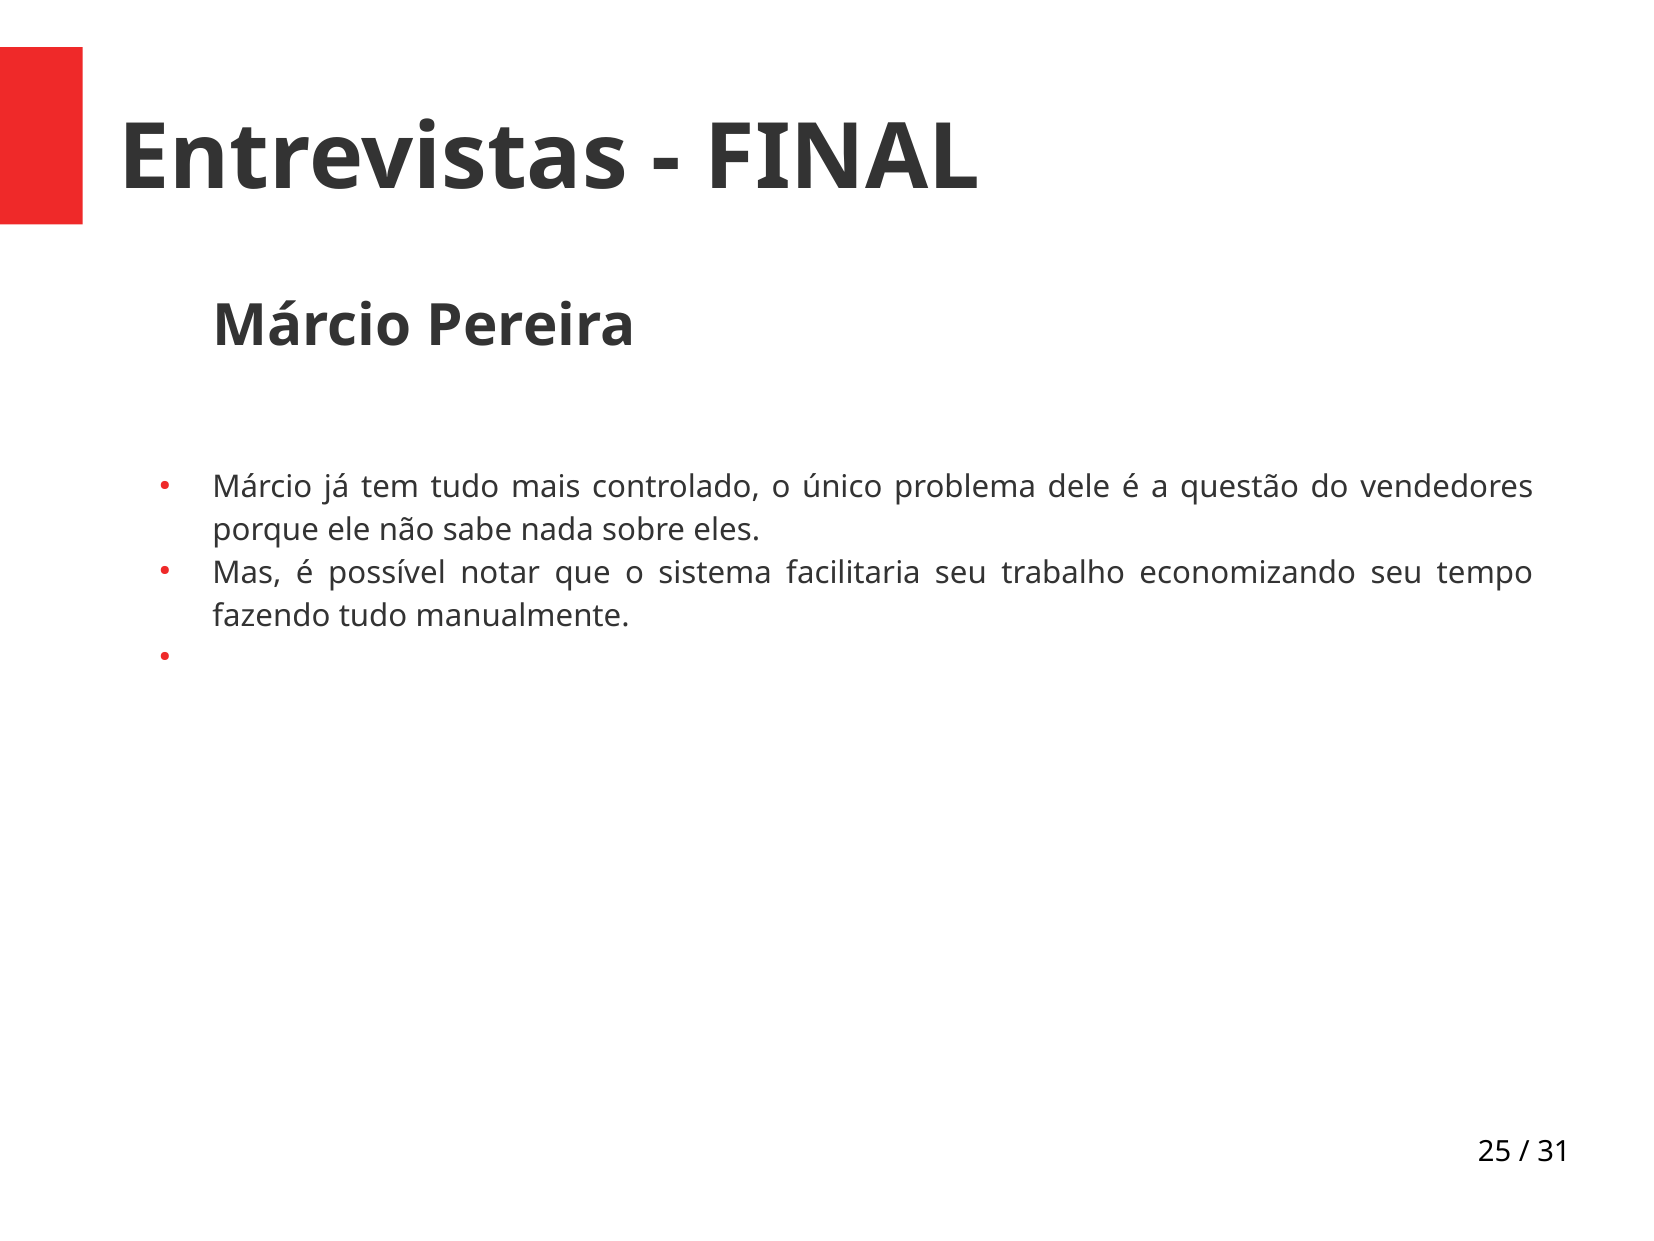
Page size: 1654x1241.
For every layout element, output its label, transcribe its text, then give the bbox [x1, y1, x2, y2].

title Entrevistas - FINAL [118, 49, 1571, 257]
list Márcio Pereira Márcio já tem tudo mais controlado, o único problema dele é a questão do vendedores porque ele não sabe nada sobre eles. Mas, é possível notar que o sistema facilitaria seu trabalho economizando seu tempo fazendo tudo manualmente. [141, 283, 1536, 1087]
